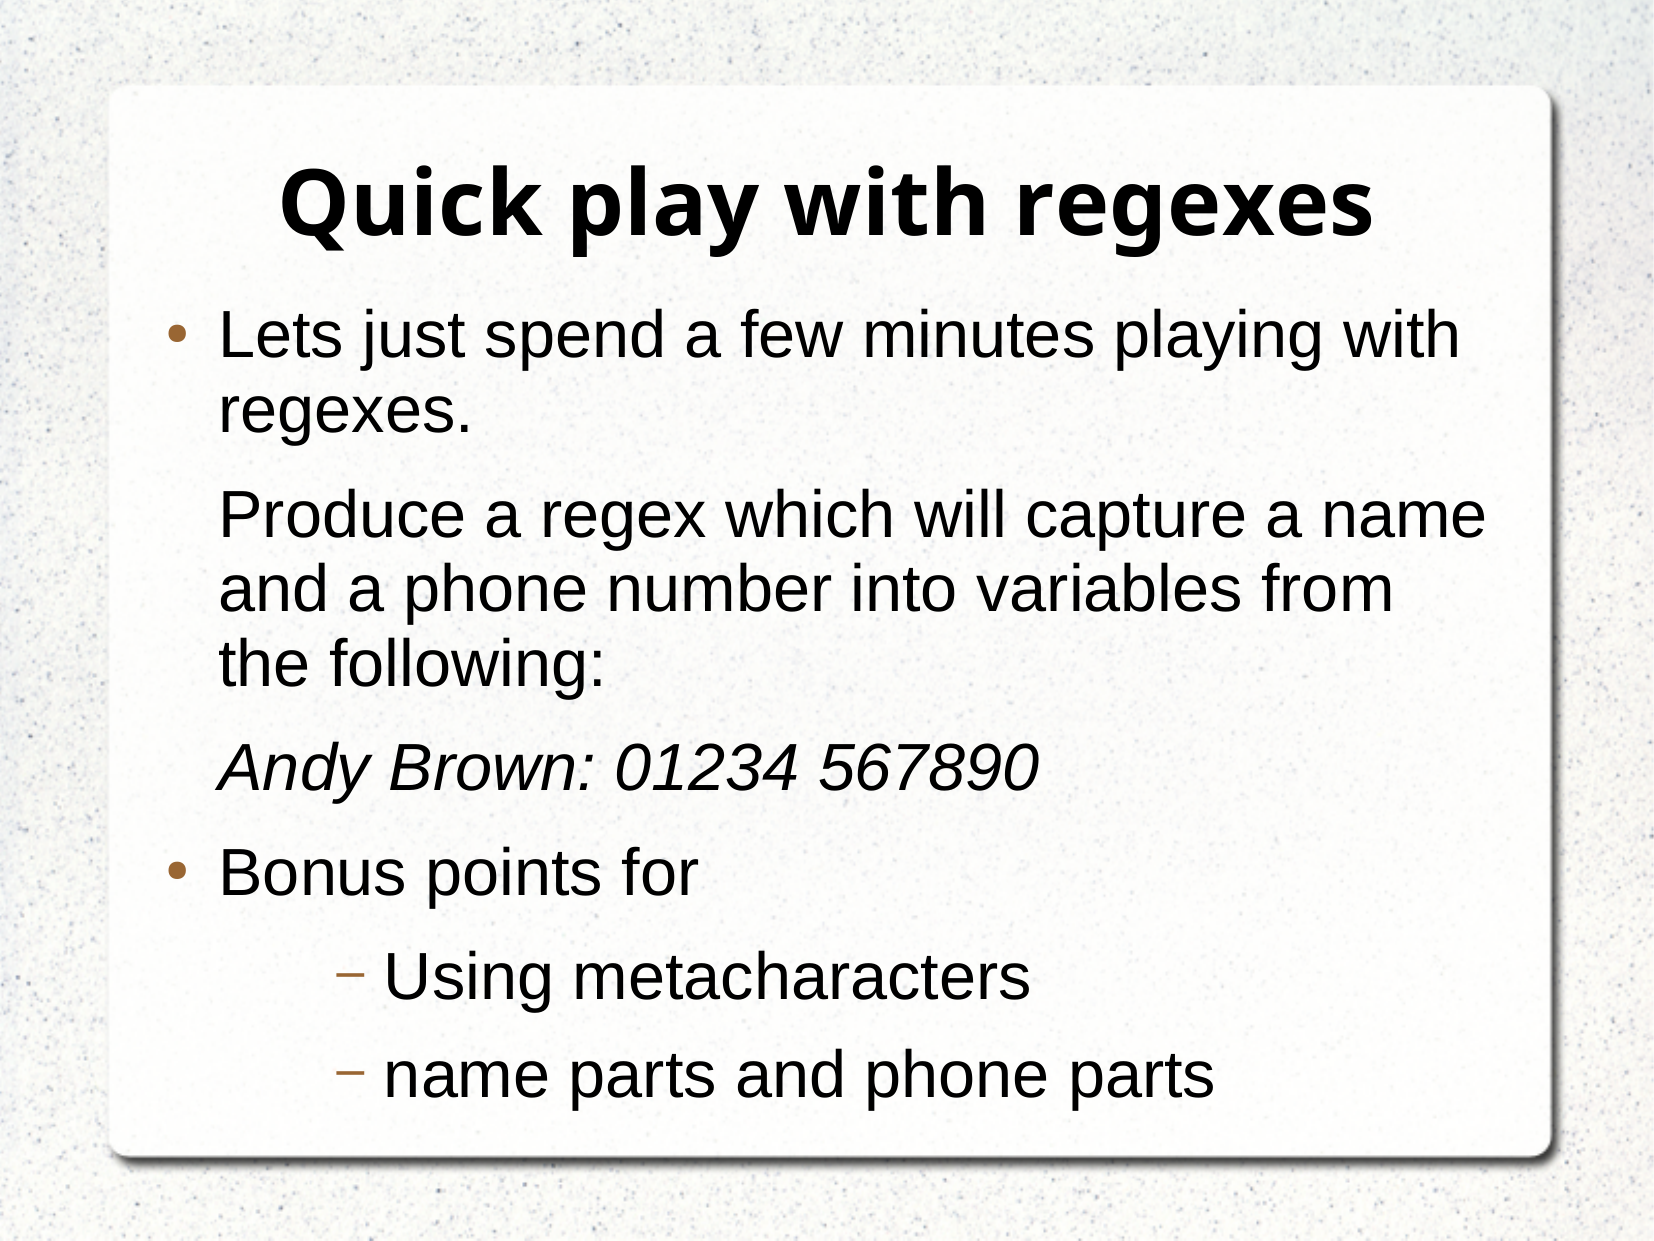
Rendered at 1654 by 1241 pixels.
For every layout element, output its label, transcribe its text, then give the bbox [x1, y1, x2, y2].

title Quick play with regexes [118, 96, 1536, 304]
list Lets just spend a few minutes playing with regexes. Produce a regex which will capture a name and a phone number into variables from the following: Andy Brown: 01234 567890 Bonus points for Using metacharacters name parts and phone parts [147, 297, 1506, 1111]
picture [0, 0, 1654, 1241]
